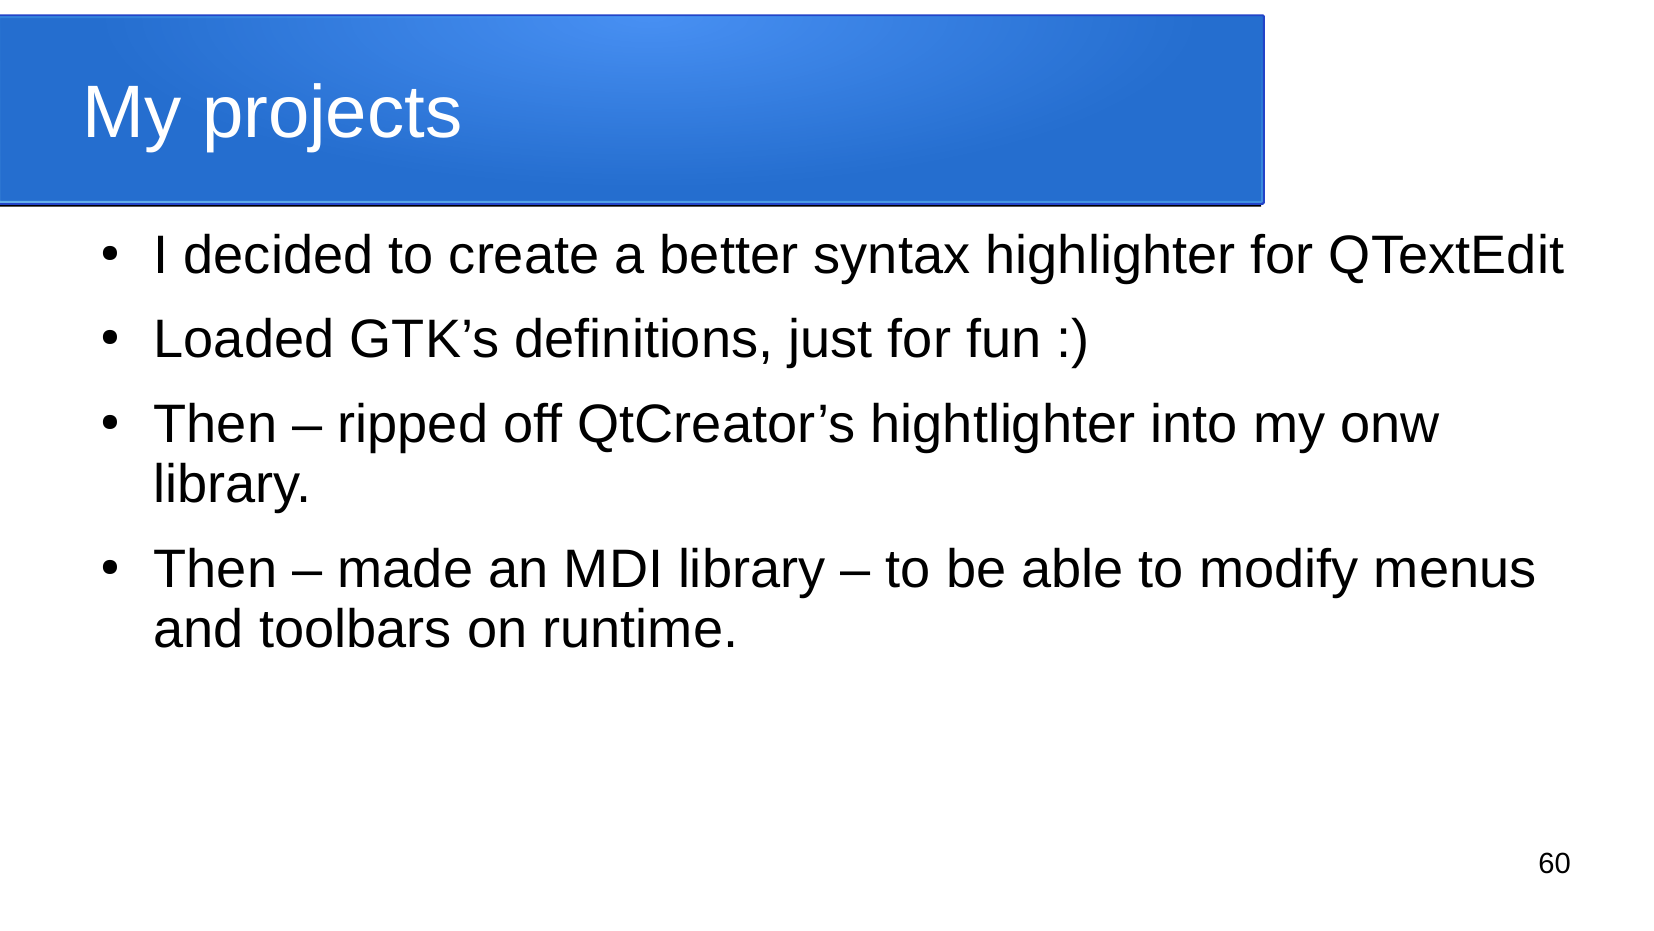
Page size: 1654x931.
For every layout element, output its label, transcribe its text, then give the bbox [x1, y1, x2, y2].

list I decided to create a better syntax highlighter for QTextEdit Loaded GTK’s definitions, just for fun :) Then – ripped off QtCreator’s hightlighter into my onw library. Then – made an MDI library – to be able to modify menus and toolbars on runtime. [82, 224, 1571, 764]
title My projects [82, 35, 1235, 189]
